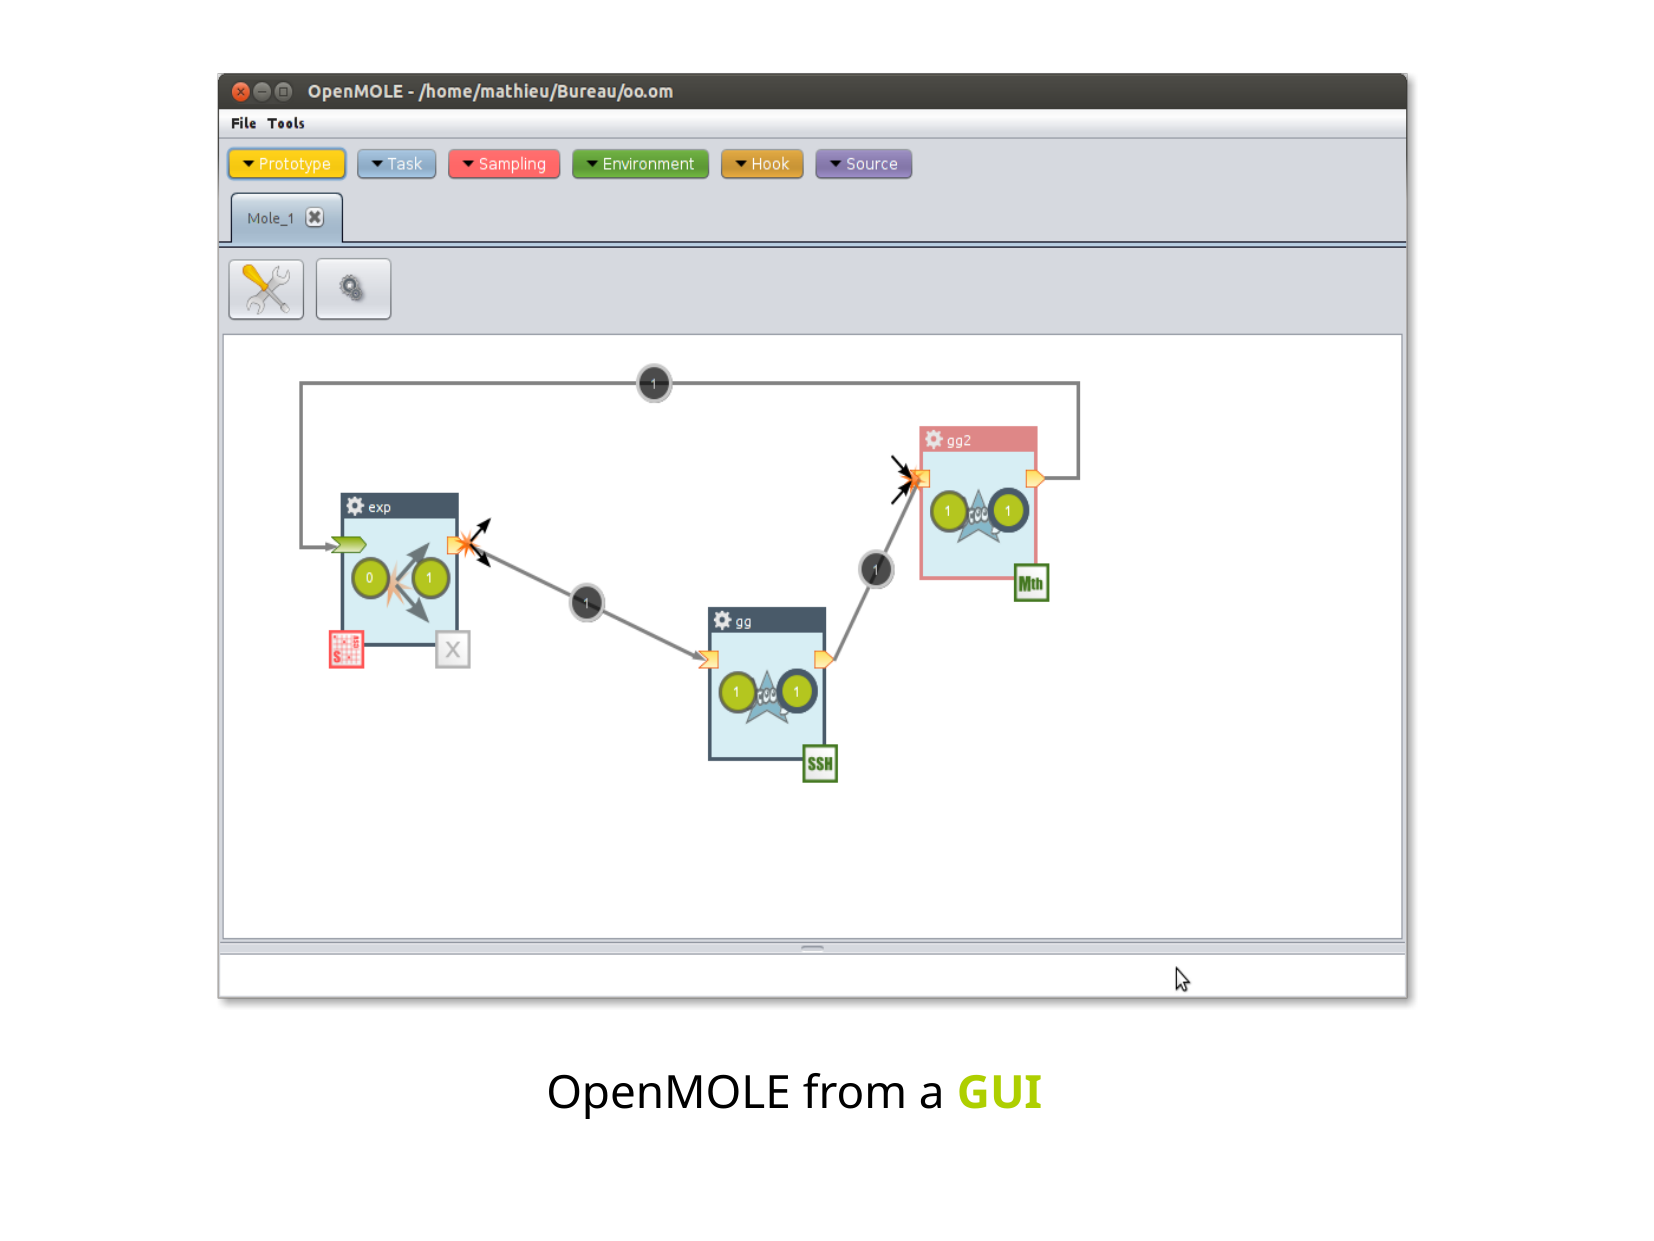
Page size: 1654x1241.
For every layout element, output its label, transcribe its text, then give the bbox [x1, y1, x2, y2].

picture [212, 67, 1418, 1010]
text_box OpenMOLE from a GUI [531, 1052, 1252, 1134]
